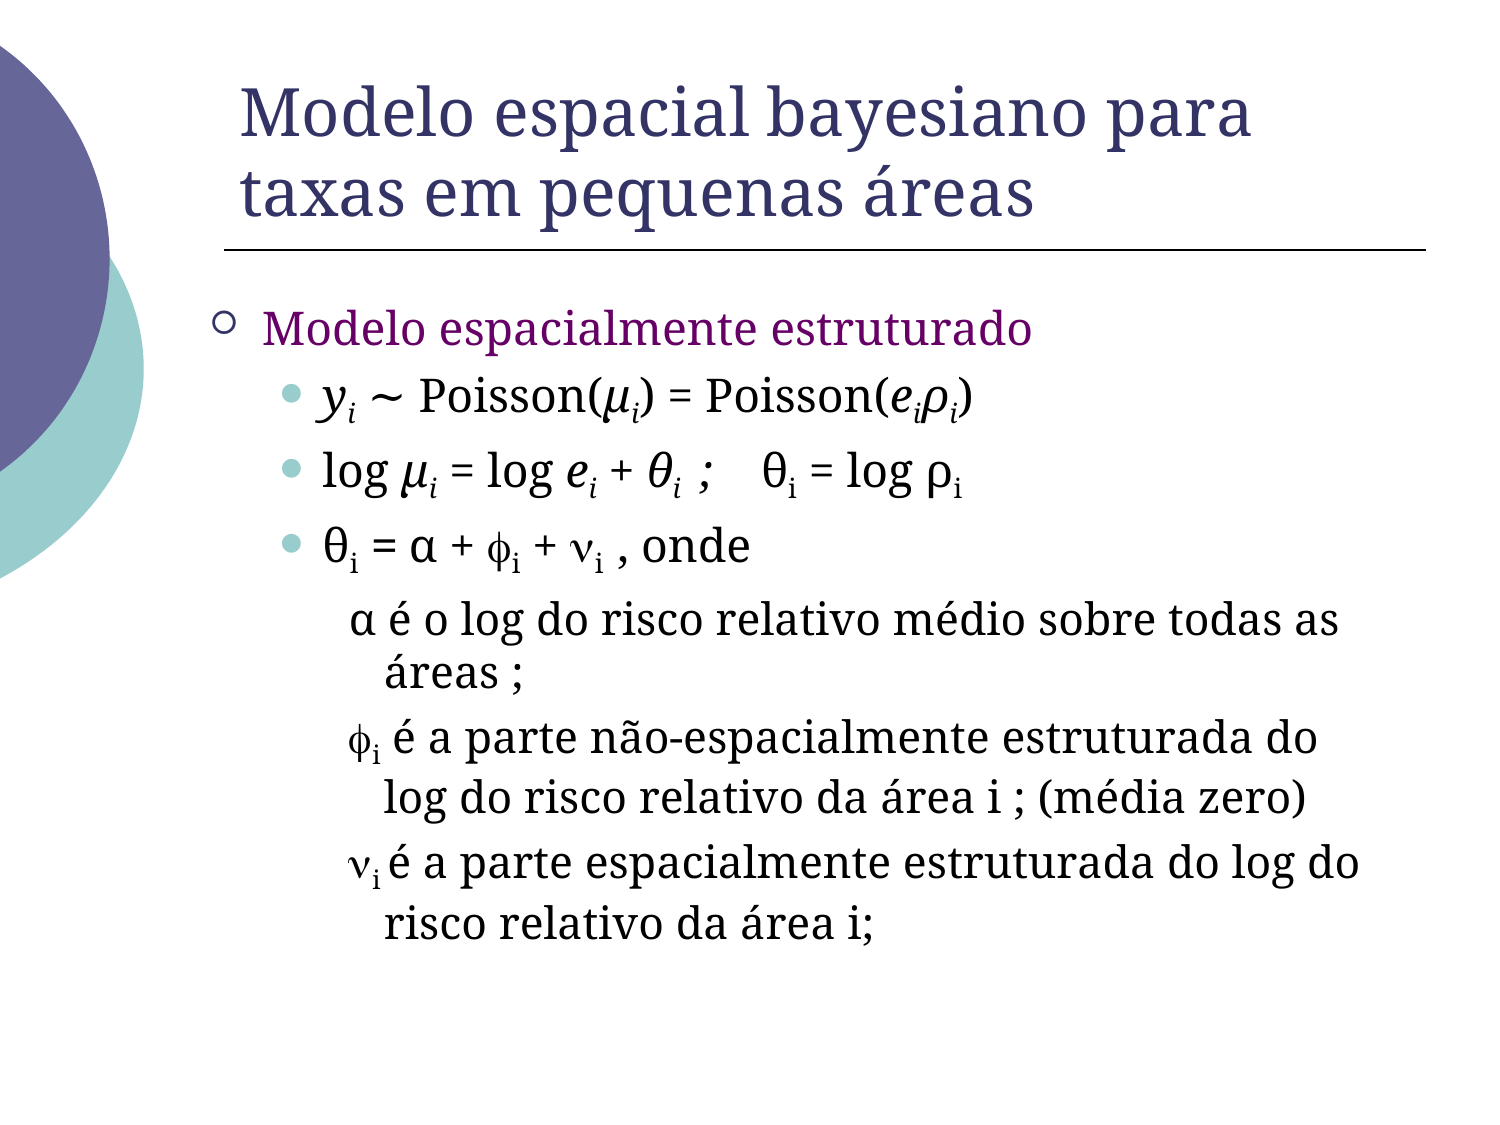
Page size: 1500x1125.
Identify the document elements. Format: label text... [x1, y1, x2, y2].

list Modelo espacialmente estruturado yi ∼ Poisson(µi) = Poisson(eiρi) log µi = log ei + θi ; θi = log ρi θi = α + i + i , onde α é o log do risco relativo médio sobre todas as áreas ; i é a parte não-espacialmente estruturada do log do risco relativo da área i ; (média zero) i é a parte espacialmente estruturada do log do risco relativo da área i; [194, 290, 1400, 965]
title Modelo espacial bayesiano para taxas em pequenas áreas [224, 49, 1325, 237]
